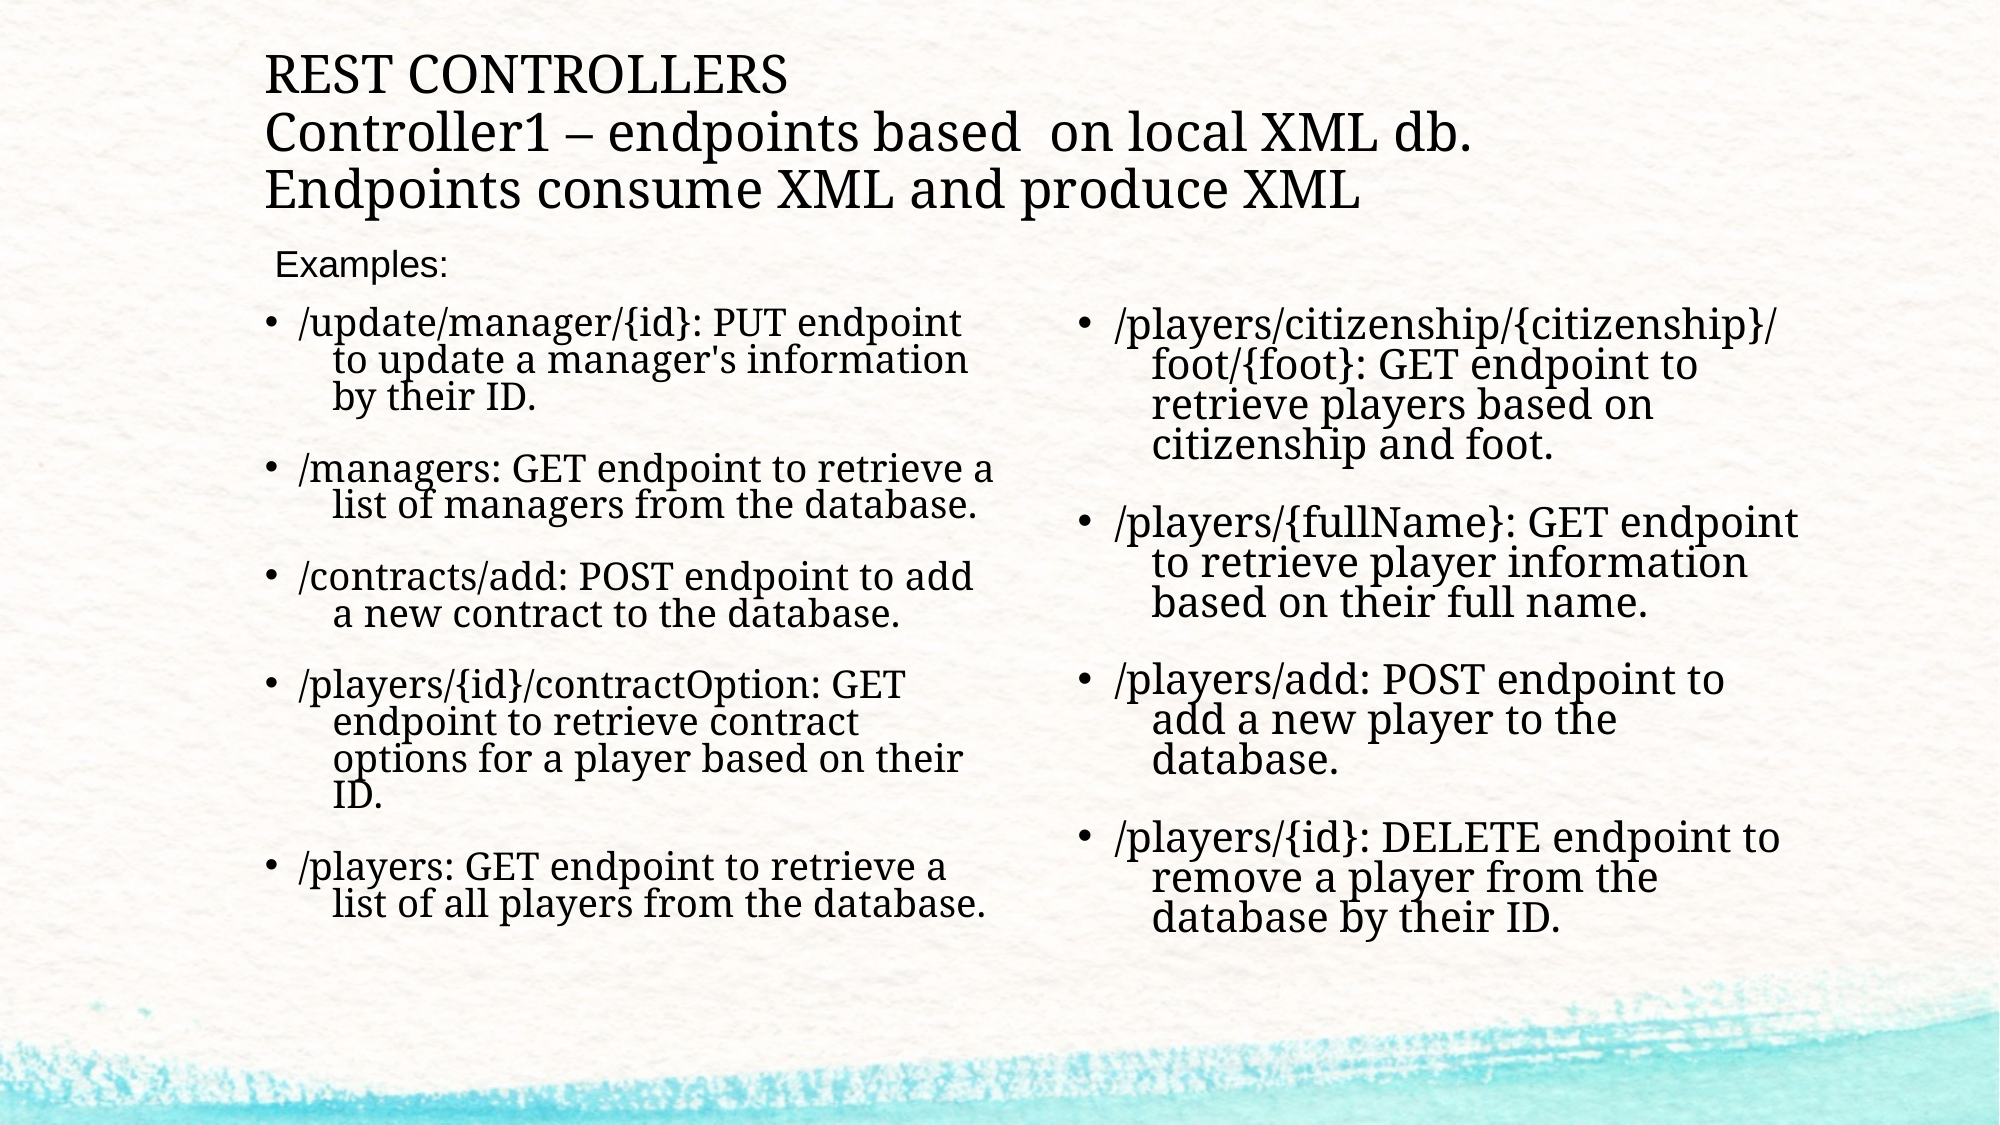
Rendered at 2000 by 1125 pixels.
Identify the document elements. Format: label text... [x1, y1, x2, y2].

list /players/citizenship/{citizenship}/foot/{foot}: GET endpoint to retrieve players based on citizenship and foot. /players/{fullName}: GET endpoint to retrieve player information based on their full name. /players/add: POST endpoint to add a new player to the database. /players/{id}: DELETE endpoint to remove a player from the database by their ID. [1062, 299, 1825, 988]
list /update/manager/{id}: PUT endpoint to update a manager's information by their ID. /managers: GET endpoint to retrieve a list of managers from the database. /contracts/add: POST endpoint to add a new contract to the database. /players/{id}/contractOption: GET endpoint to retrieve contract options for a player based on their ID. /players: GET endpoint to retrieve a list of all players from the database. [249, 299, 1012, 988]
text_box Examples: [259, 236, 736, 323]
title REST CONTROLLERS Controller1 – endpoints based on local XML db. Endpoints consume XML and produce XML [249, 40, 1825, 228]
picture [0, 0, 2000, 1125]
